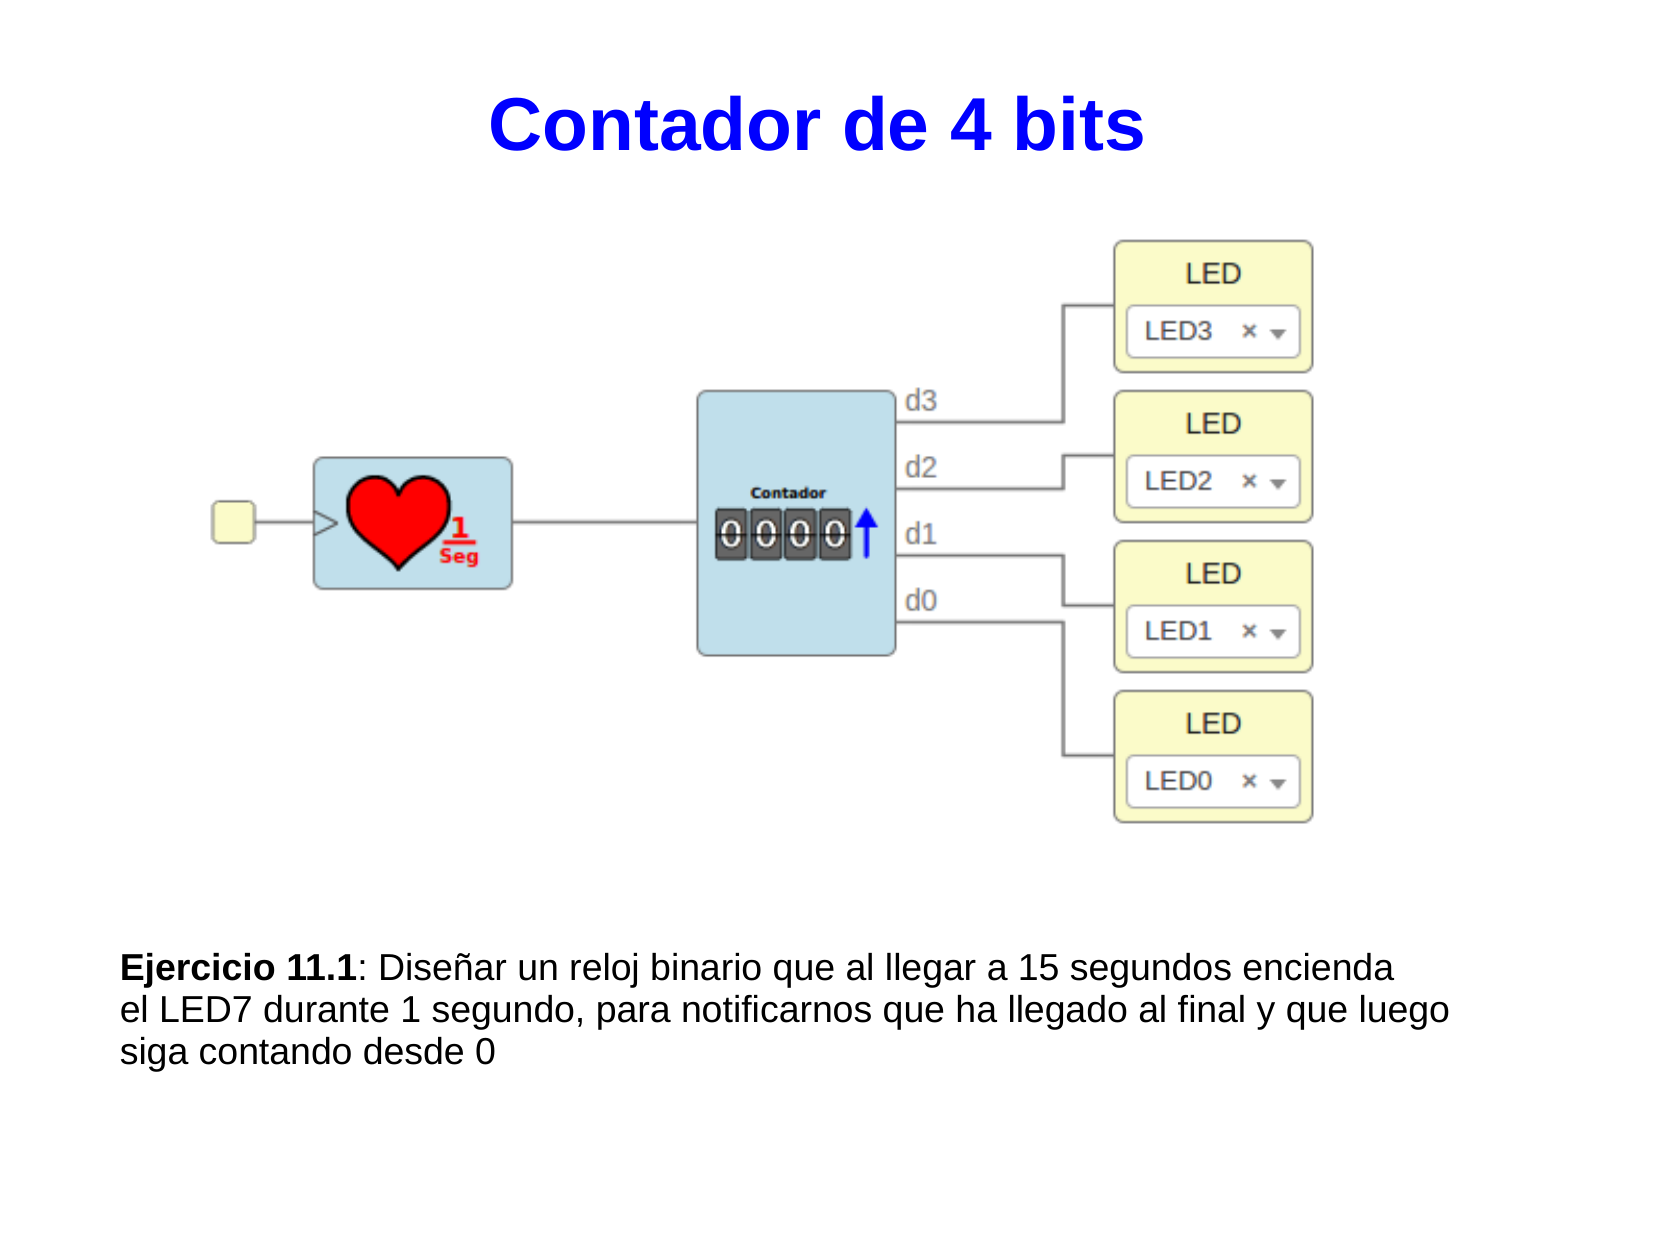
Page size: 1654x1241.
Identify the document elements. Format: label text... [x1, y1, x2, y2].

text_box Contador de 4 bits [90, 75, 1546, 174]
picture [180, 205, 1339, 856]
text_box Ejercicio 11.1: Diseñar un reloj binario que al llegar a 15 segundos encienda el LED7 durante 1 segundo, para notificarnos que ha llegado al final y que luego siga contando desde 0 [105, 939, 1466, 1081]
